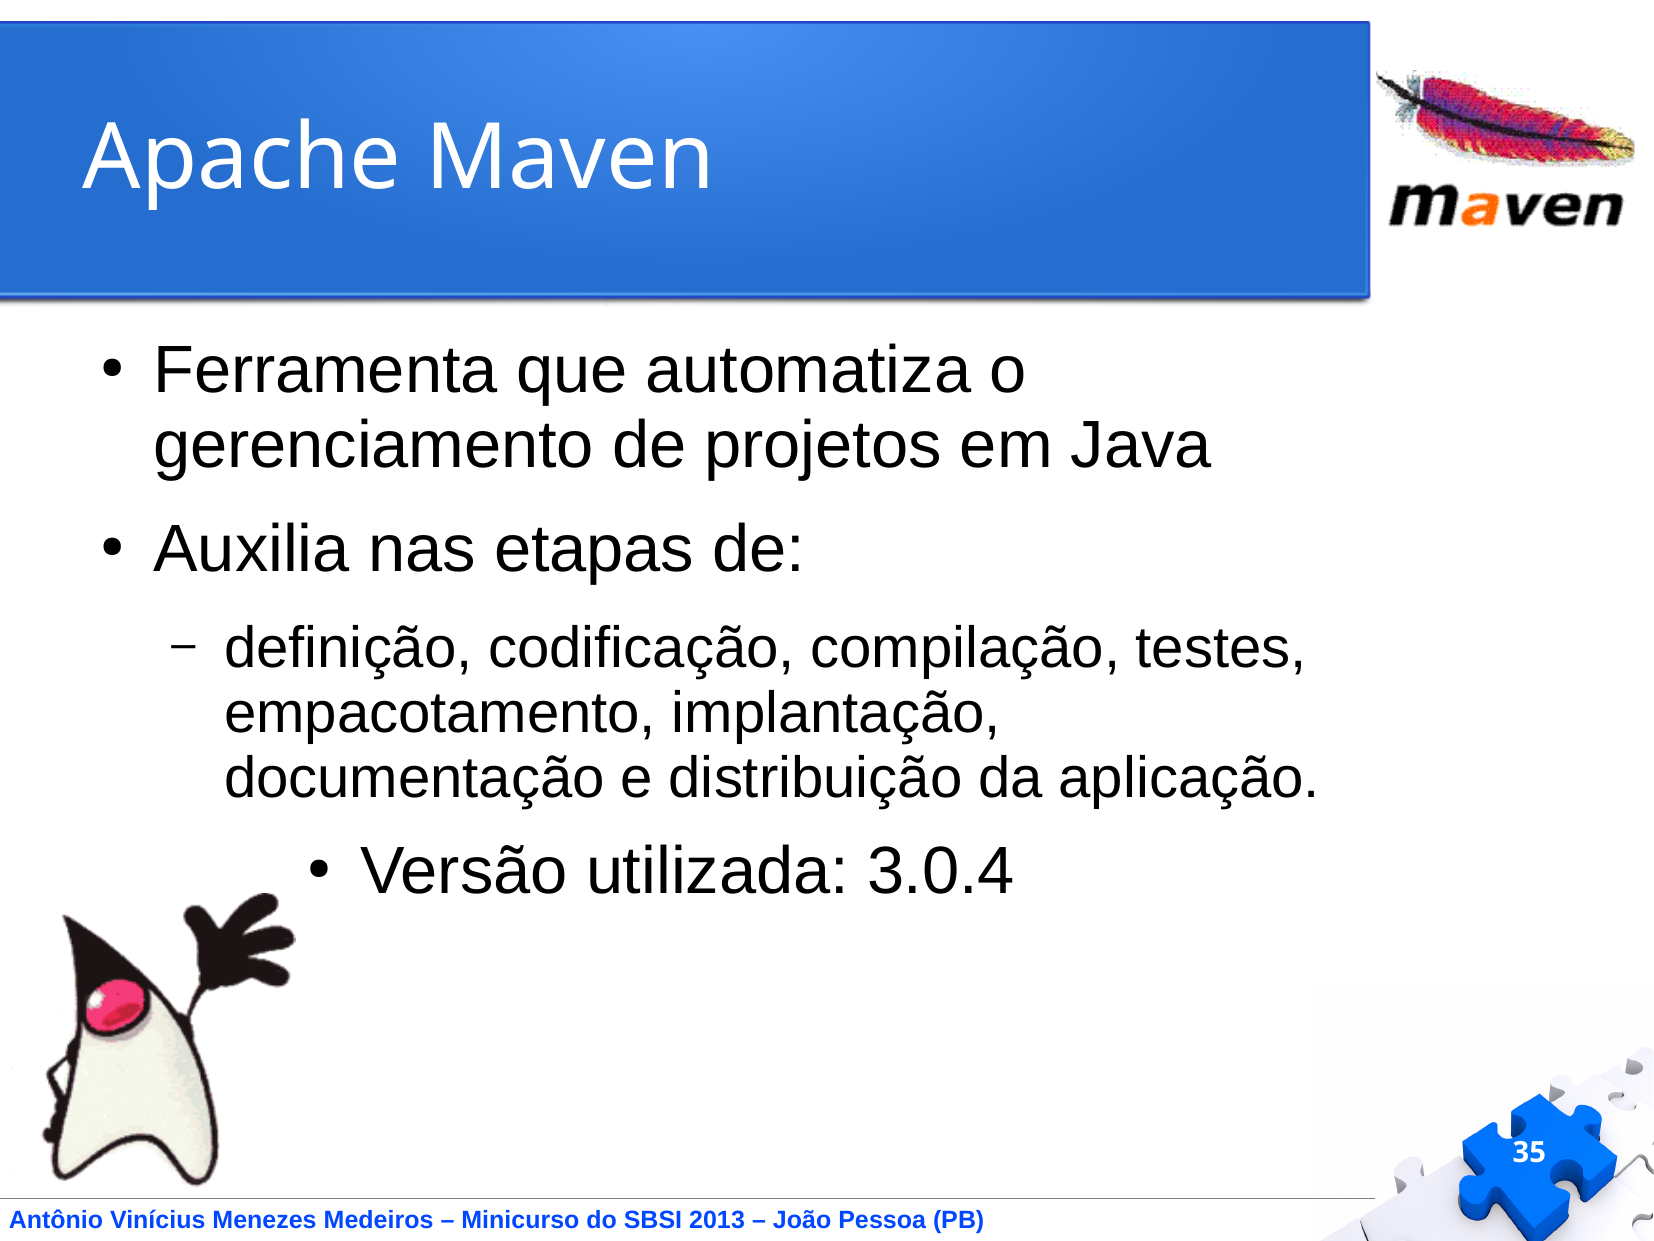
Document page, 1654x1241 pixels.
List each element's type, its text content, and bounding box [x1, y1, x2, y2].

list Ferramenta que automatiza o gerenciamento de projetos em Java Auxilia nas etapas de: definição, codificação, compilação, testes, empacotamento, implantação, documentação e distribuição da aplicação. Versão utilizada: 3.0.4 [82, 332, 1356, 1052]
picture [1376, 70, 1643, 249]
picture [0, 21, 1375, 307]
picture [11, 893, 296, 1189]
title Apache Maven [82, 49, 1323, 257]
picture [1311, 983, 1654, 1241]
